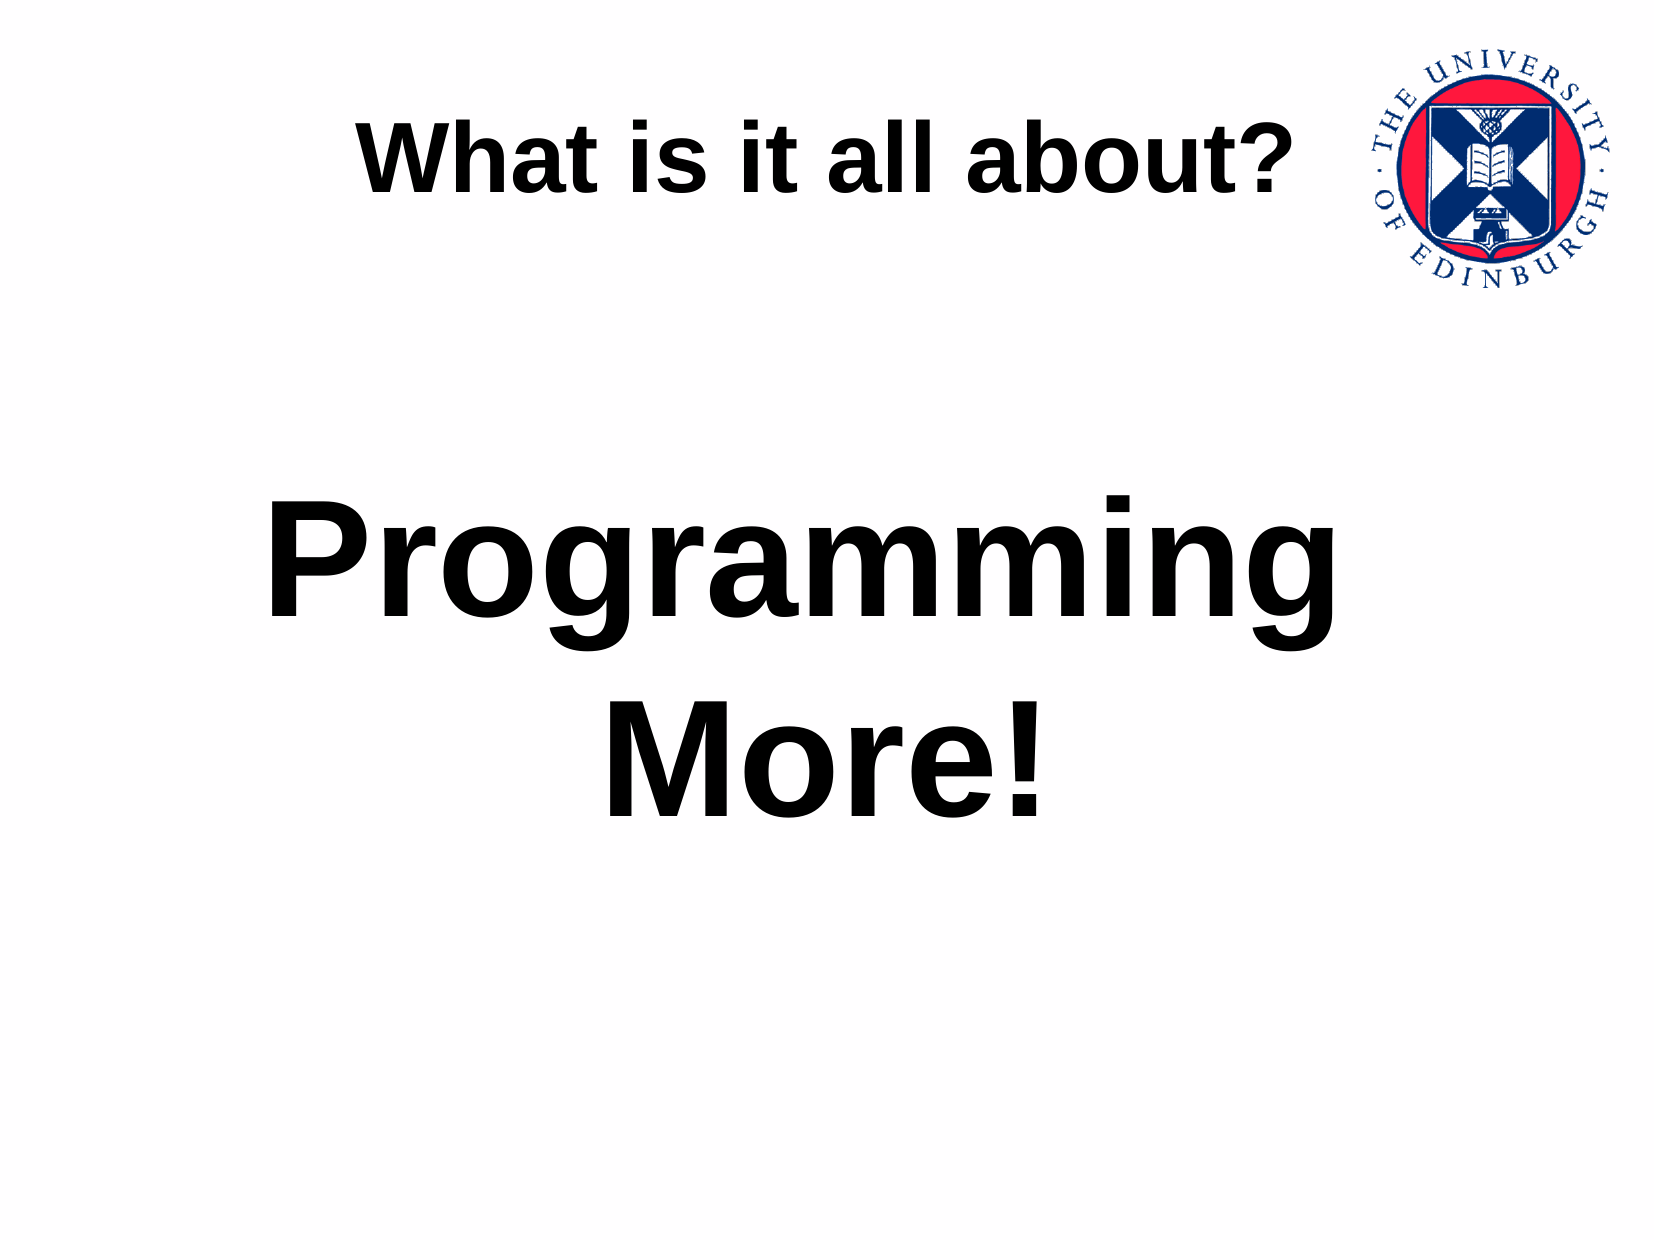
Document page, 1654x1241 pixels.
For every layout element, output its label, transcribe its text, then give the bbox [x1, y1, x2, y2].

title What is it all about? [82, 49, 1371, 257]
text_box Programming More! [82, 290, 1571, 1010]
picture [1371, 49, 1610, 288]
